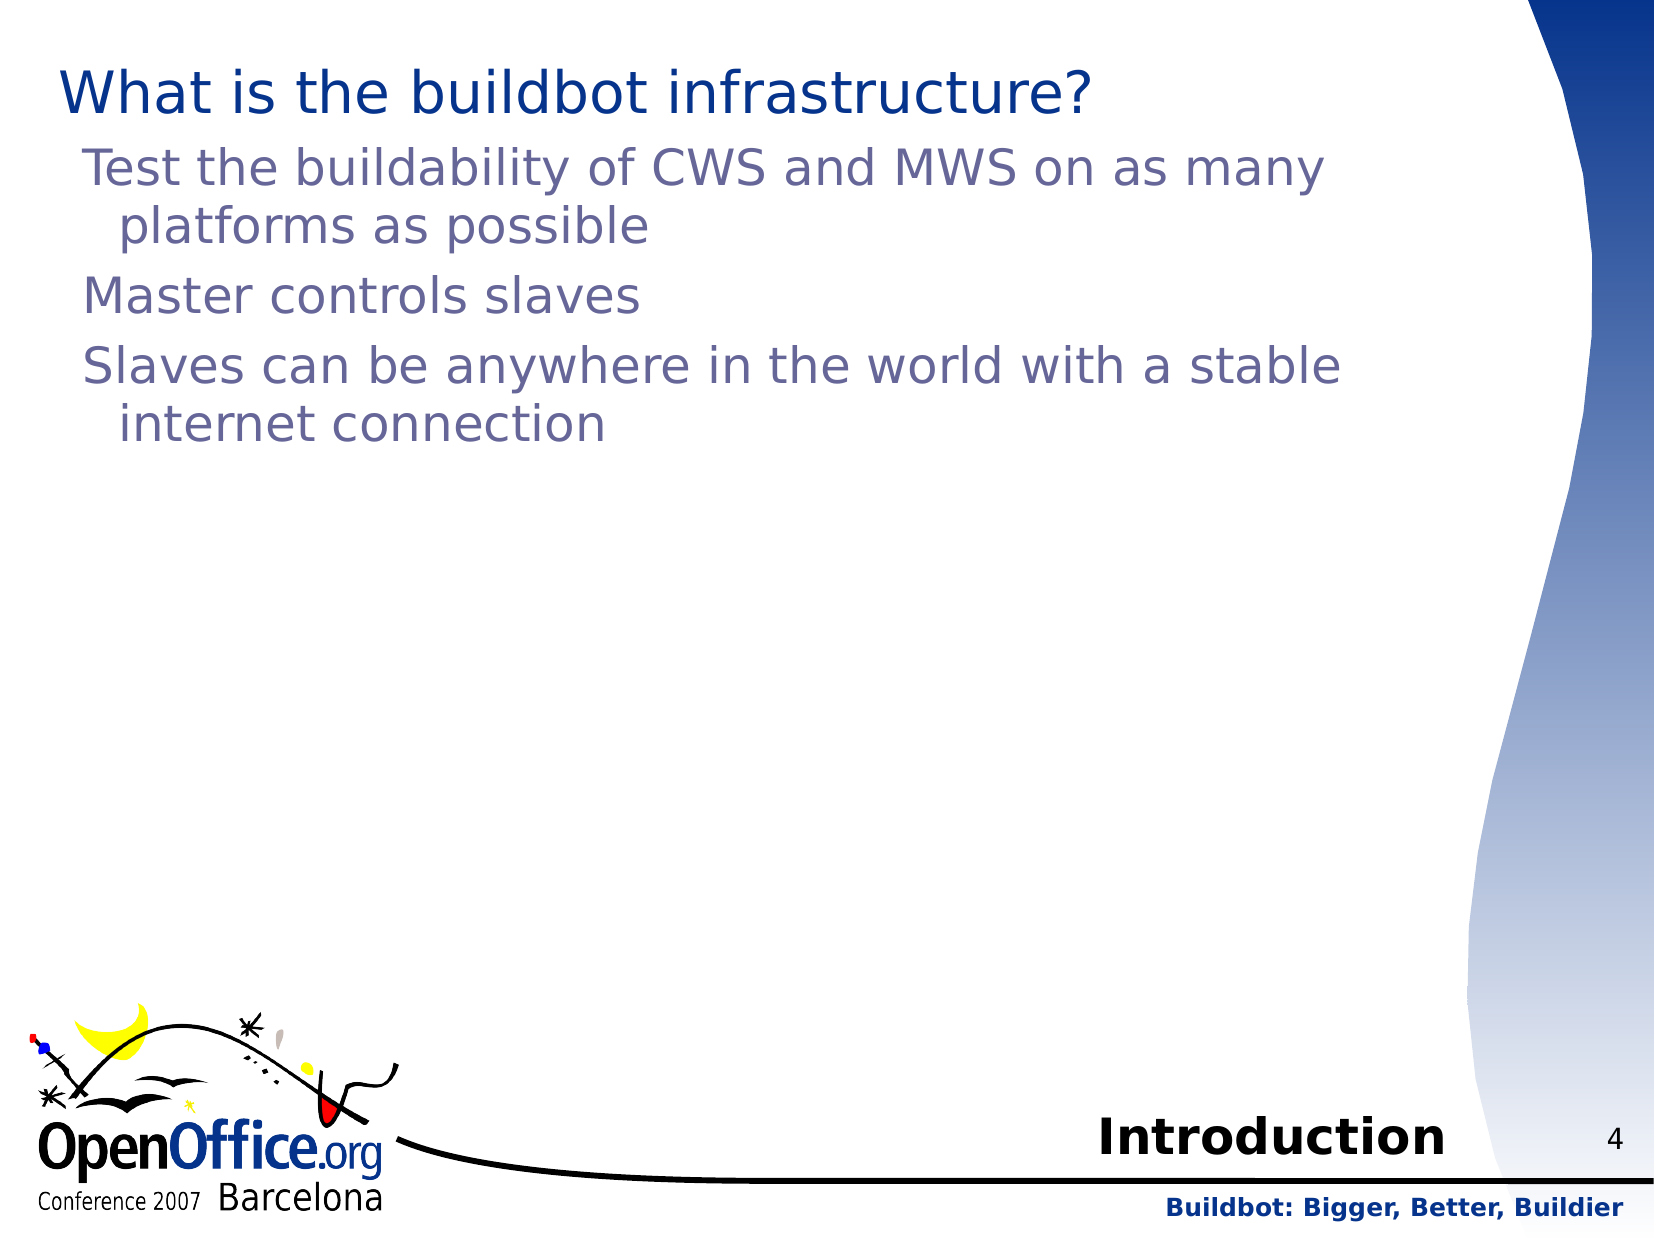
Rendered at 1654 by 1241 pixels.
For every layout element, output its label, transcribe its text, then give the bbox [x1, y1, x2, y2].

list What is the buildbot infrastructure? Test the buildability of CWS and MWS on as many platforms as possible Master controls slaves Slaves can be anywhere in the world with a stable internet connection [59, 59, 1418, 945]
picture [29, 1003, 399, 1211]
title Introduction [531, 1092, 1447, 1182]
